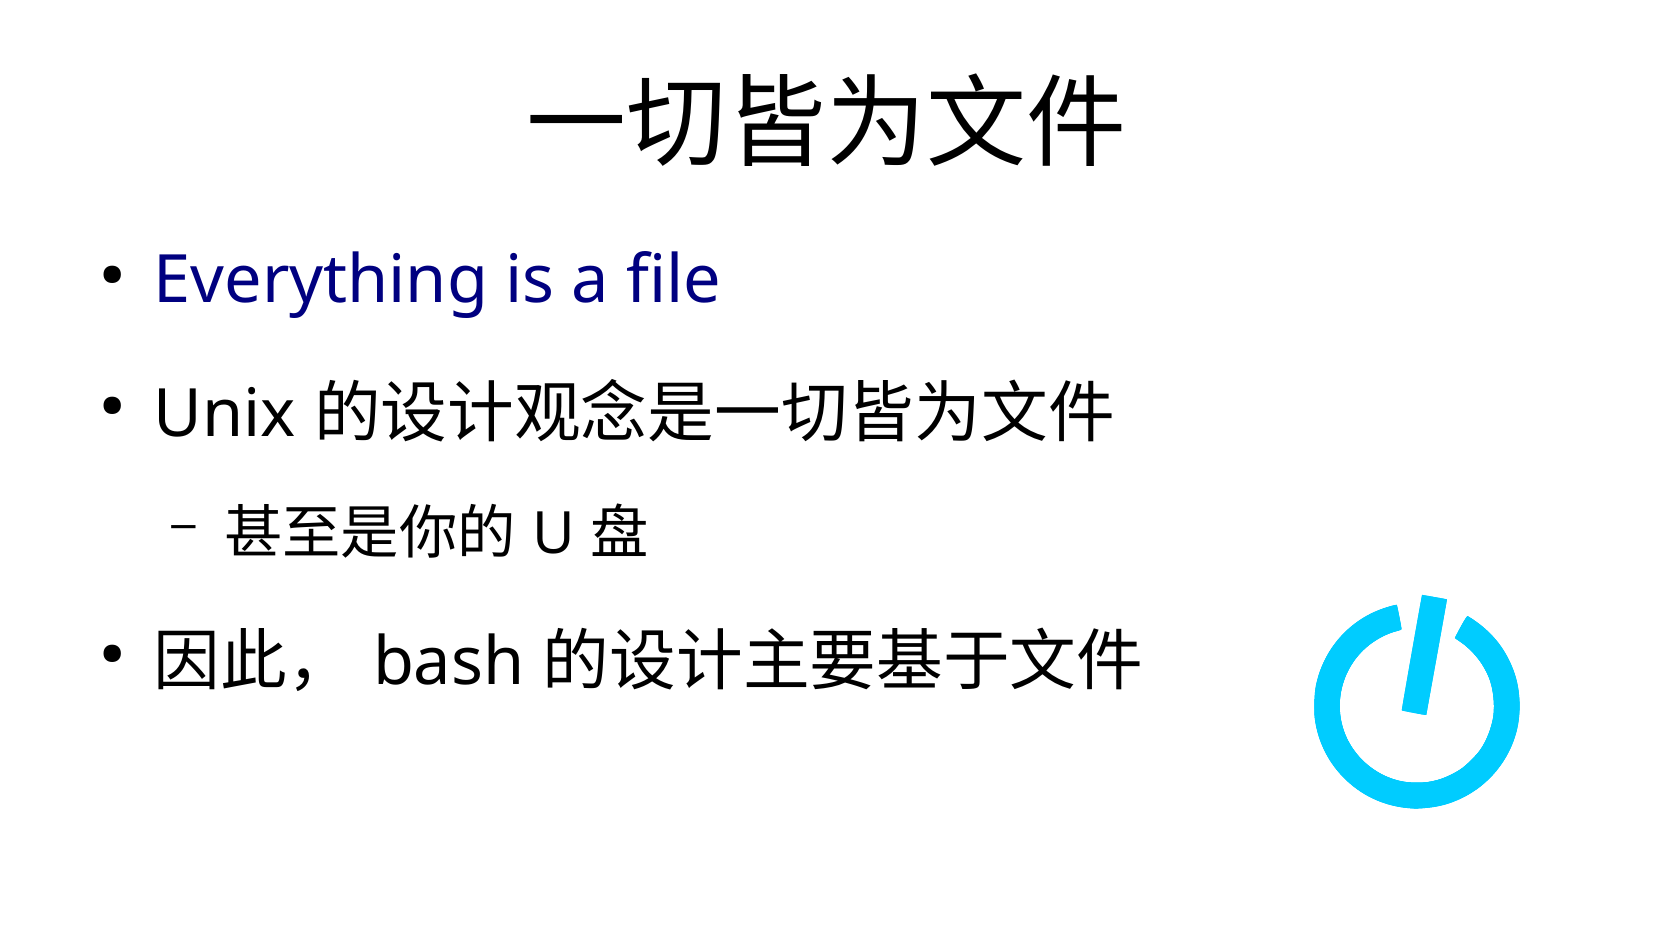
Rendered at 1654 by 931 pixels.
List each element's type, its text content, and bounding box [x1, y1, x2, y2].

title 一切皆为文件 [82, 37, 1571, 193]
list Everything is a file Unix的设计观念是一切皆为文件 甚至是你的U盘 因此，bash的设计主要基于文件 [82, 217, 1571, 758]
